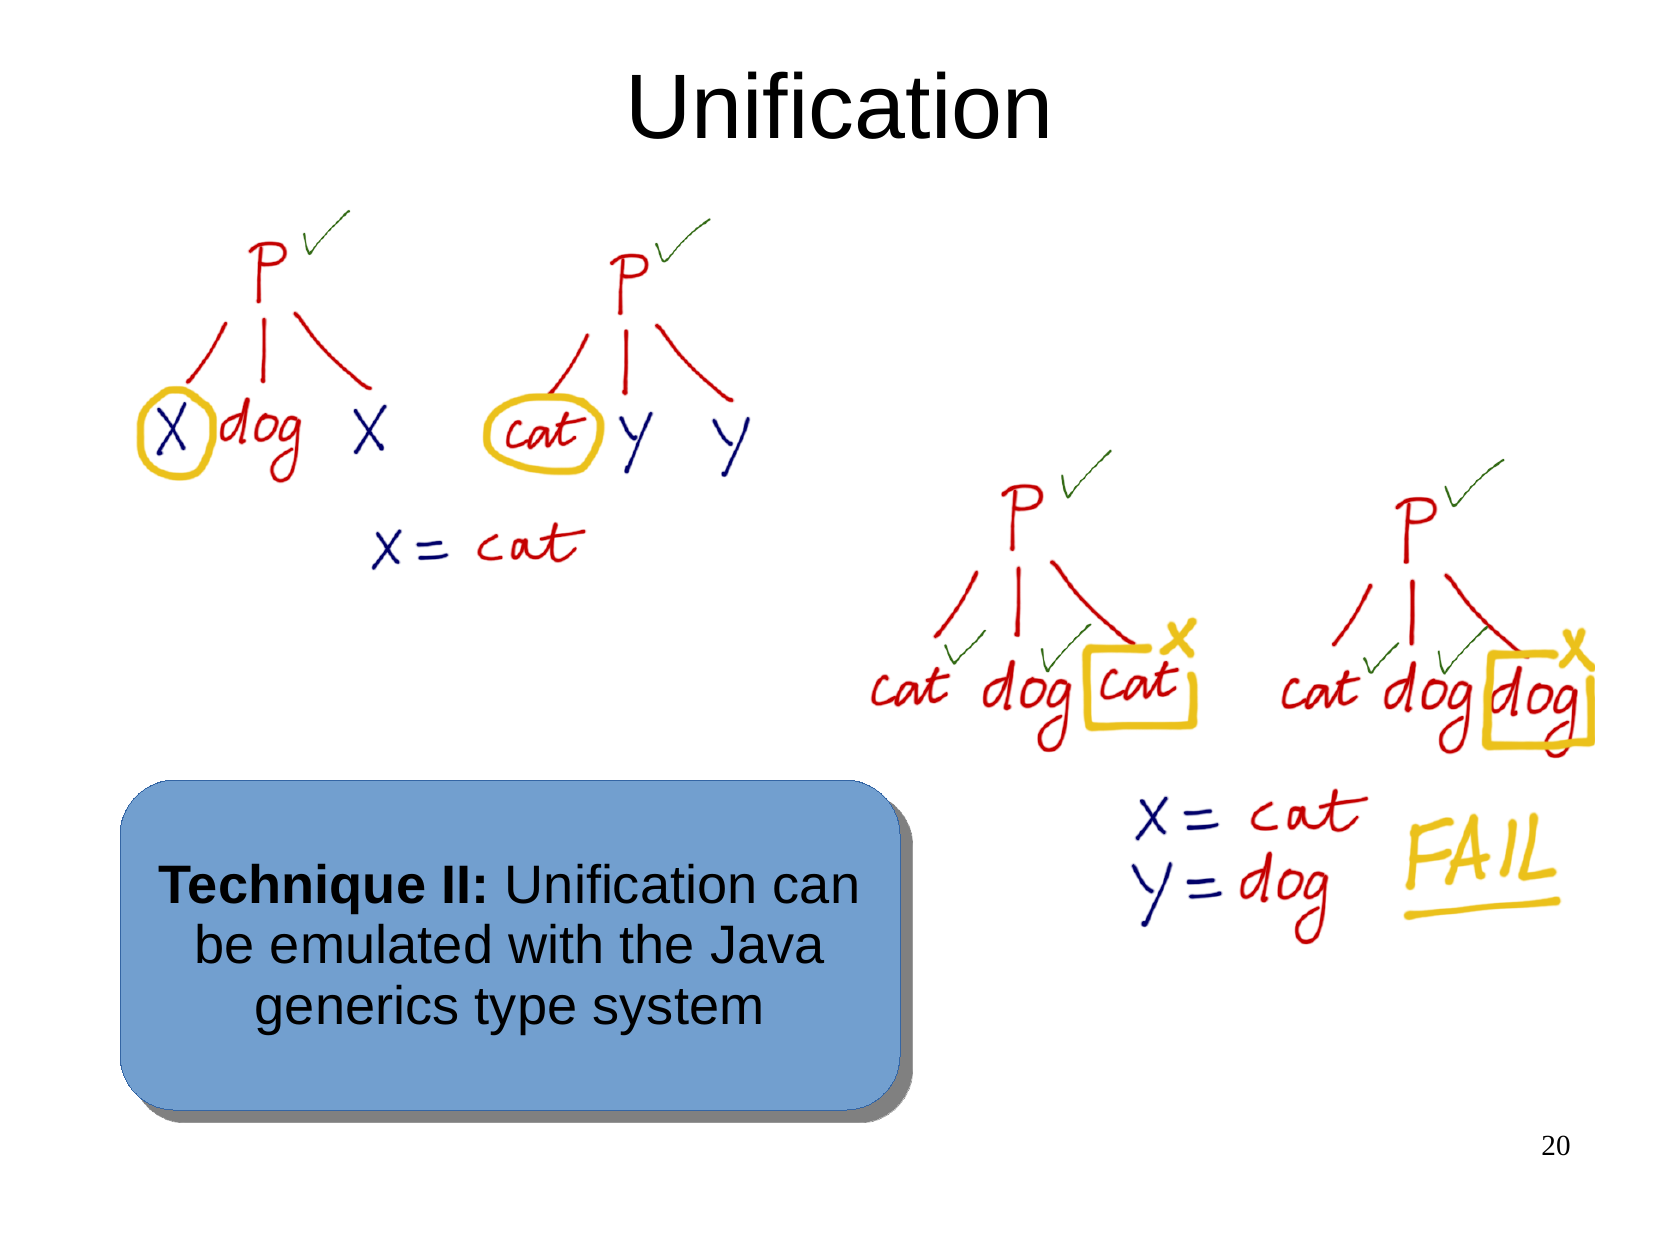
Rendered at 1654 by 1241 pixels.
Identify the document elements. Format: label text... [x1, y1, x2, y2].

picture [135, 209, 751, 571]
text_box Technique II: Unification can be emulated with the Java generics type system [120, 780, 901, 1111]
picture [870, 449, 1595, 946]
title Unification [82, 2, 1571, 211]
